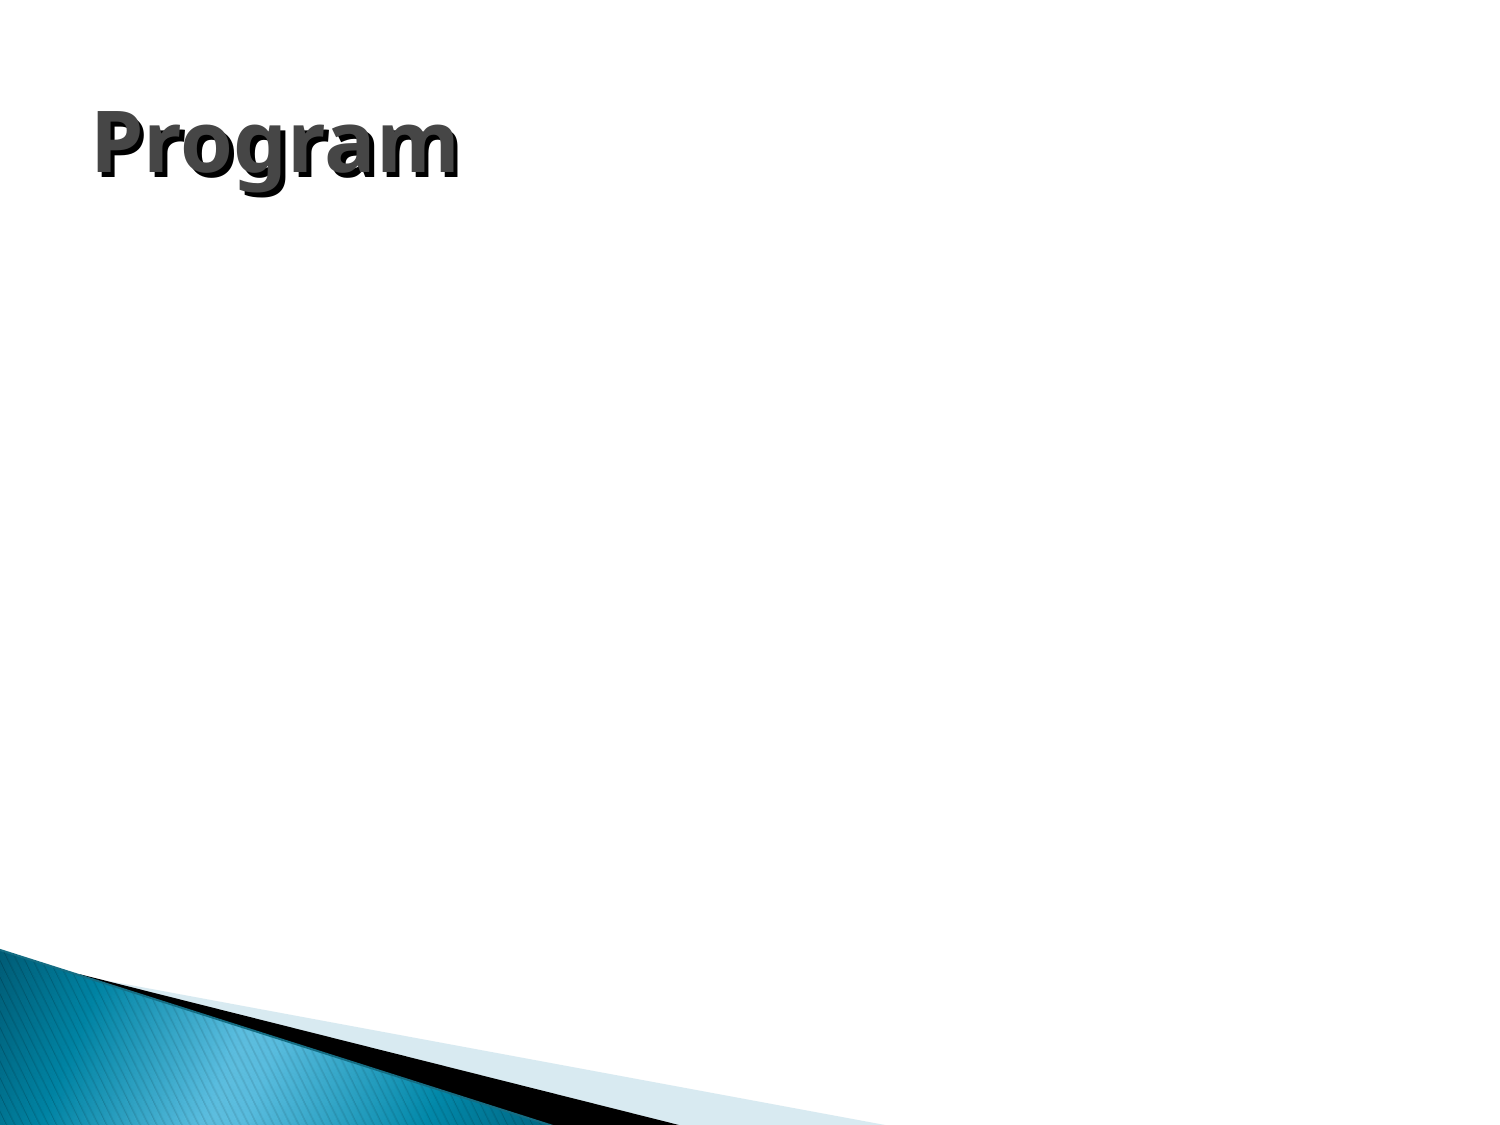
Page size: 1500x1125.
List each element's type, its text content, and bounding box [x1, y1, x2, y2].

title Program [75, 45, 1426, 233]
